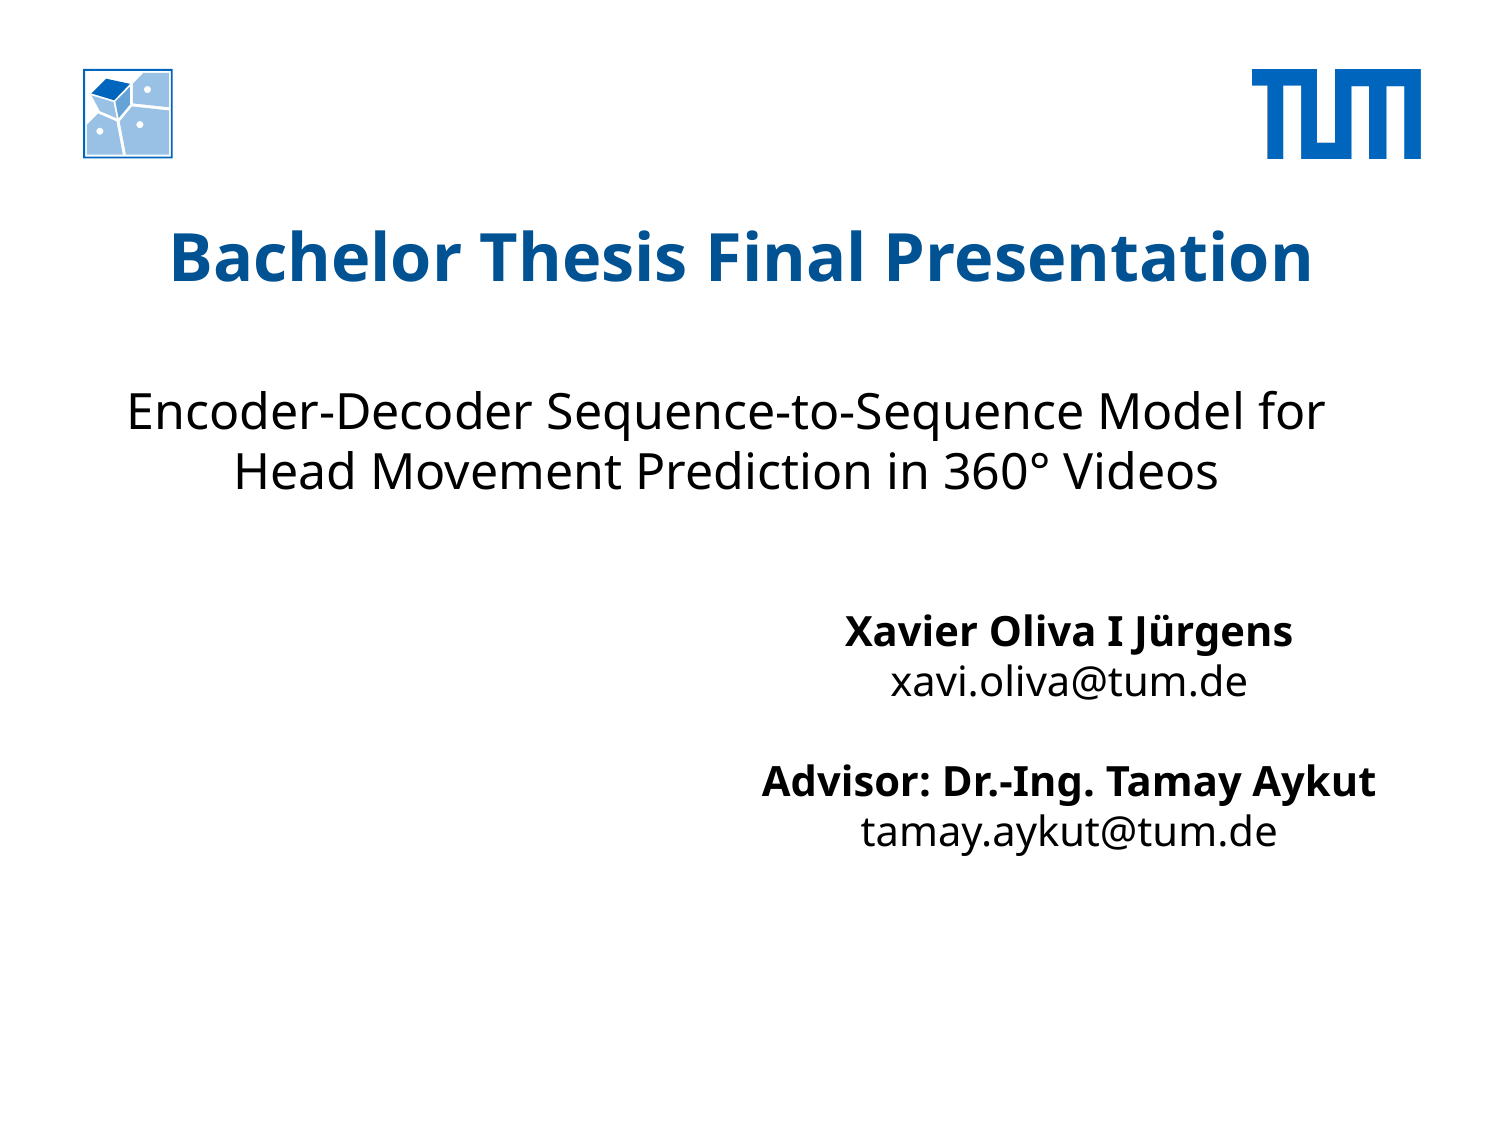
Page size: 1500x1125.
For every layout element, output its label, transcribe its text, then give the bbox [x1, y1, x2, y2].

picture [1252, 69, 1421, 159]
text_box Encoder-Decoder Sequence-to-Sequence Model for Head Movement Prediction in 360° Videos [60, 372, 1394, 661]
subtitle Xavier Oliva I Jürgens xavi.oliva@tum.de Advisor: Dr.-Ing. Tamay Aykut tamay.aykut@tum.de [720, 597, 1419, 886]
title Bachelor Thesis Final Presentation [75, 207, 1409, 421]
